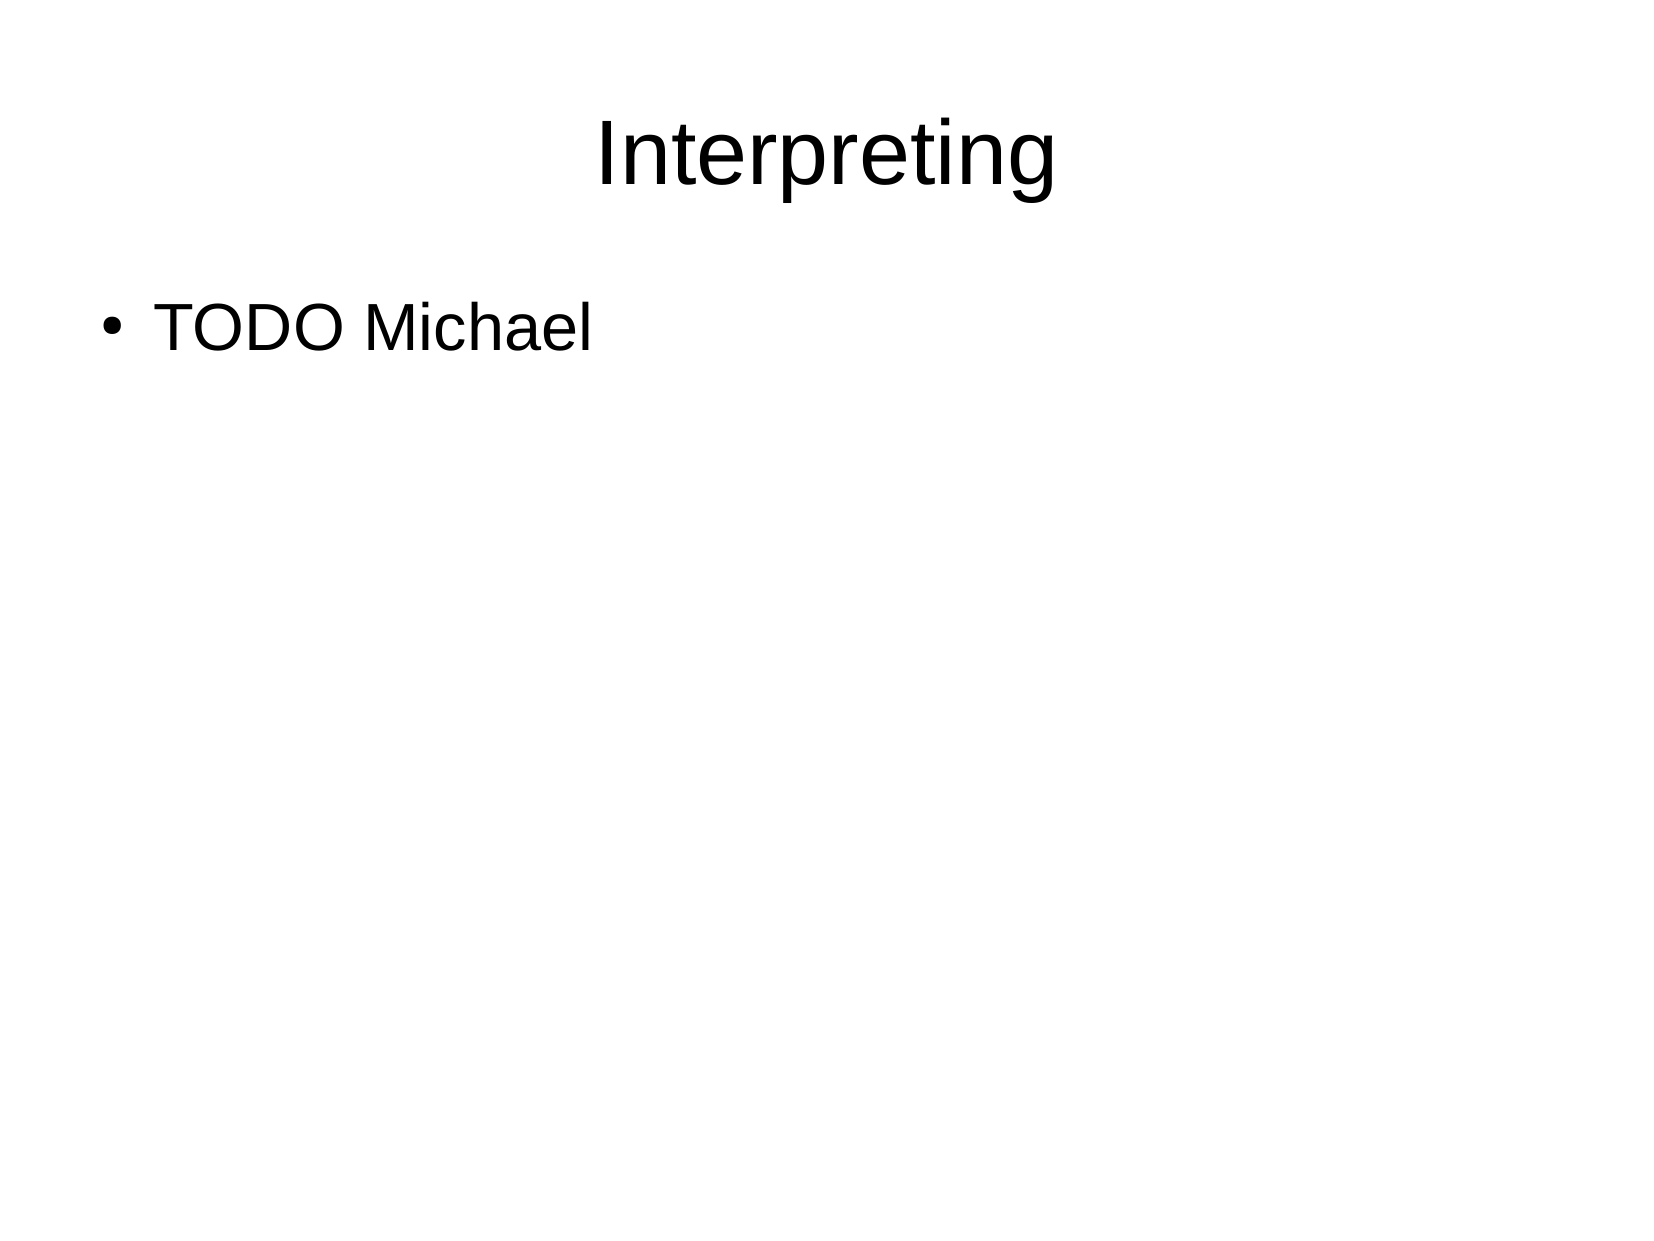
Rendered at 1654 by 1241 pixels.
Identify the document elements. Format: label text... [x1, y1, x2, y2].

title Interpreting [82, 49, 1571, 257]
list TODO Michael [82, 290, 1571, 1109]
